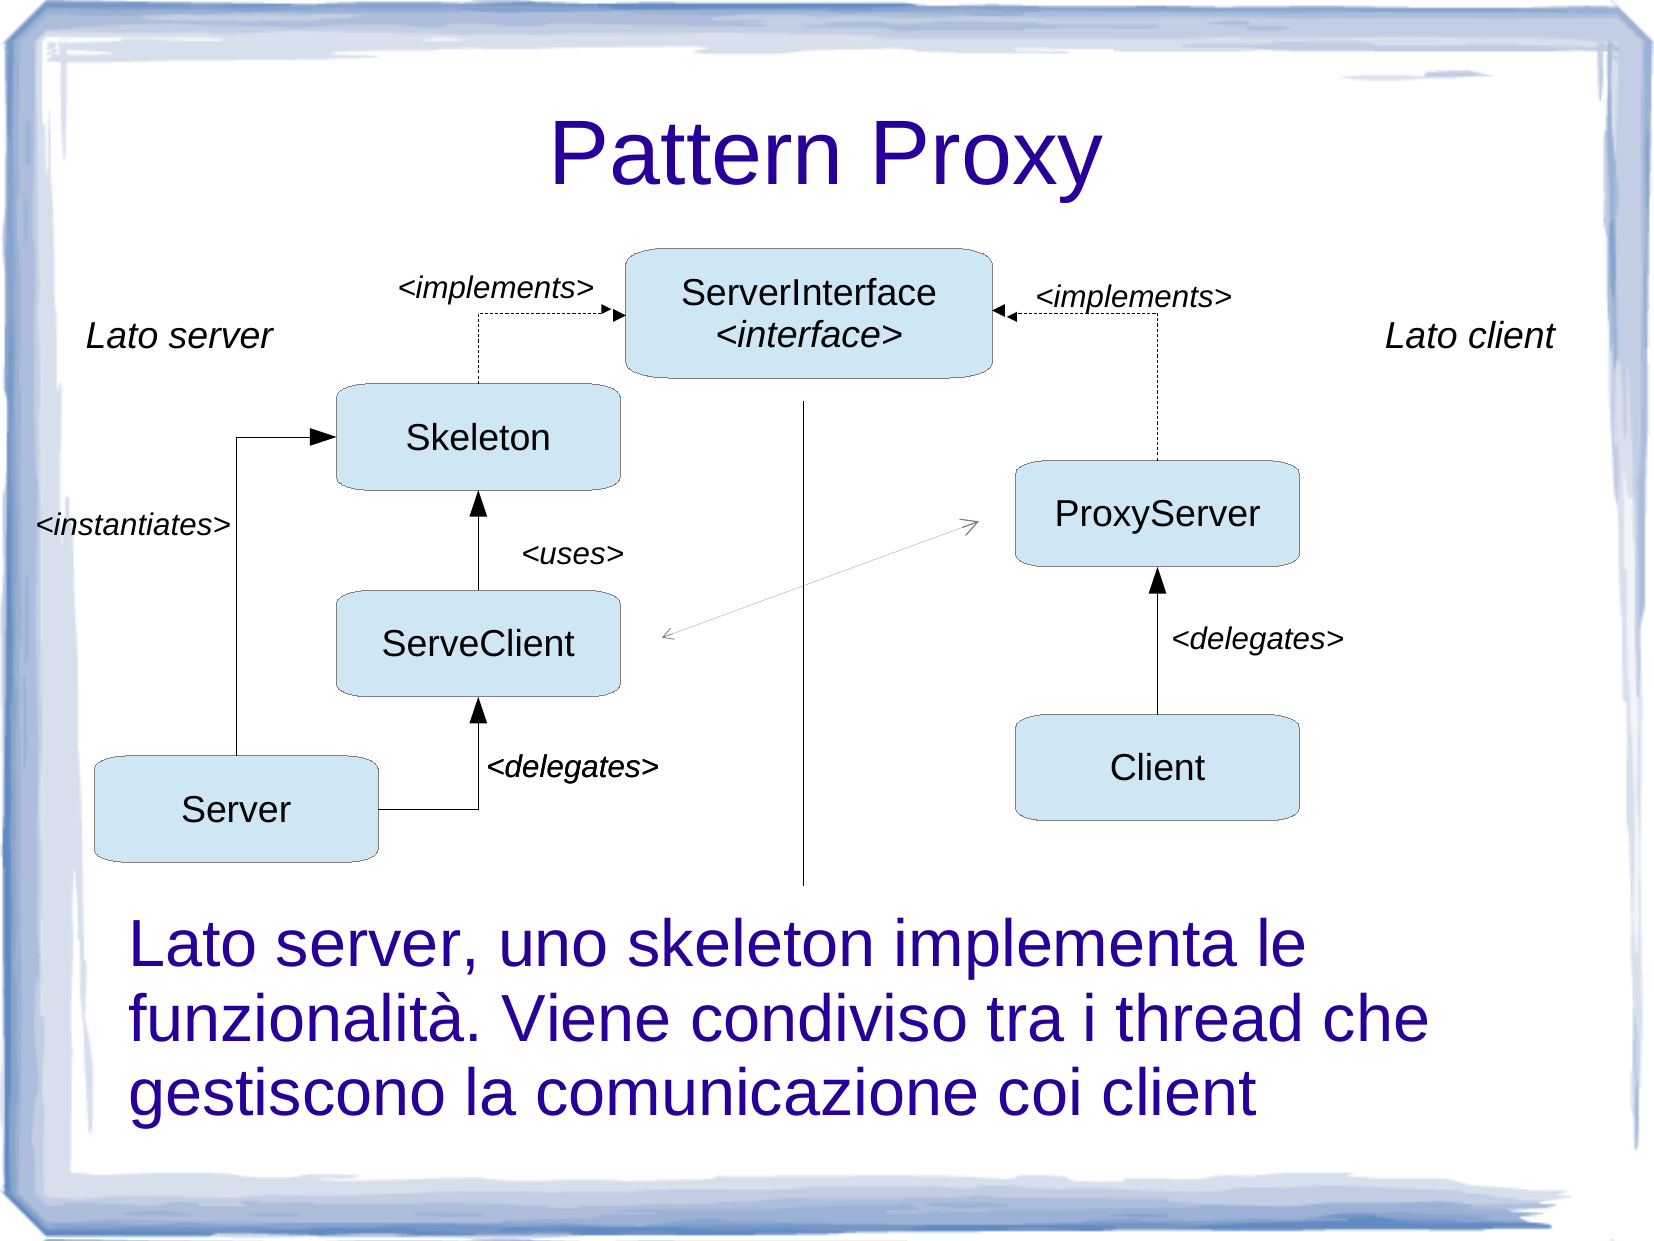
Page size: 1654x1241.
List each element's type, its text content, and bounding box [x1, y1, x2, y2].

text_box <implements> [360, 263, 632, 313]
text_box Lato client [1370, 307, 1630, 364]
text_box <uses> [437, 529, 709, 579]
text_box <delegates> [437, 741, 709, 792]
picture [0, 0, 1654, 1241]
text_box <delegates> [1122, 614, 1394, 664]
text_box Client [1015, 714, 1300, 821]
title Pattern Proxy [82, 49, 1571, 257]
text_box Lato server, uno skeleton implementa le funzionalità. Viene condiviso tra i thread che gestiscono la comunicazione coi client [113, 898, 1531, 1138]
text_box <instantiates> [0, 499, 270, 550]
text_box ServerInterface <interface> [625, 248, 993, 379]
text_box Lato server [70, 307, 331, 364]
text_box <implements> [998, 271, 1270, 322]
picture [237, 438, 478, 809]
text_box ServeClient [336, 590, 621, 697]
text_box Server [94, 755, 379, 863]
text_box Skeleton [336, 383, 621, 491]
text_box ProxyServer [1015, 460, 1300, 567]
